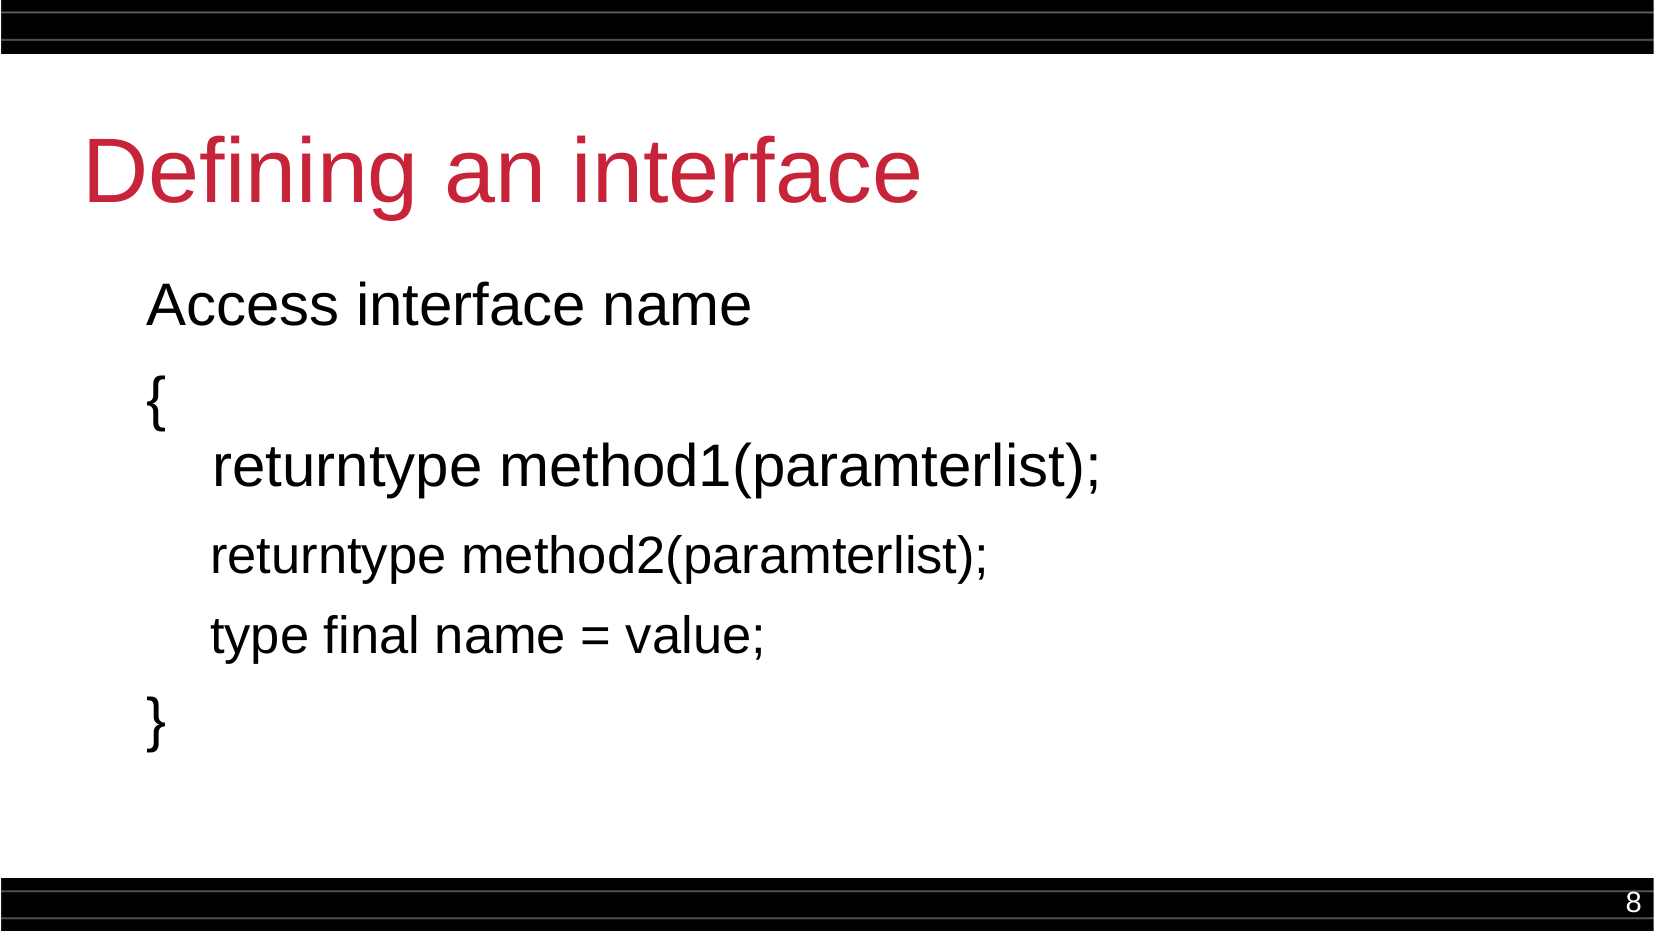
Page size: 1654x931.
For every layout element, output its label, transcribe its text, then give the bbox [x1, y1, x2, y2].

picture [1, 0, 1654, 54]
list Access interface name { returntype method1(paramterlist); returntype method2(paramterlist); type final name = value; } [82, 271, 1571, 758]
picture [1, 878, 1654, 931]
title Defining an interface [82, 92, 1571, 249]
